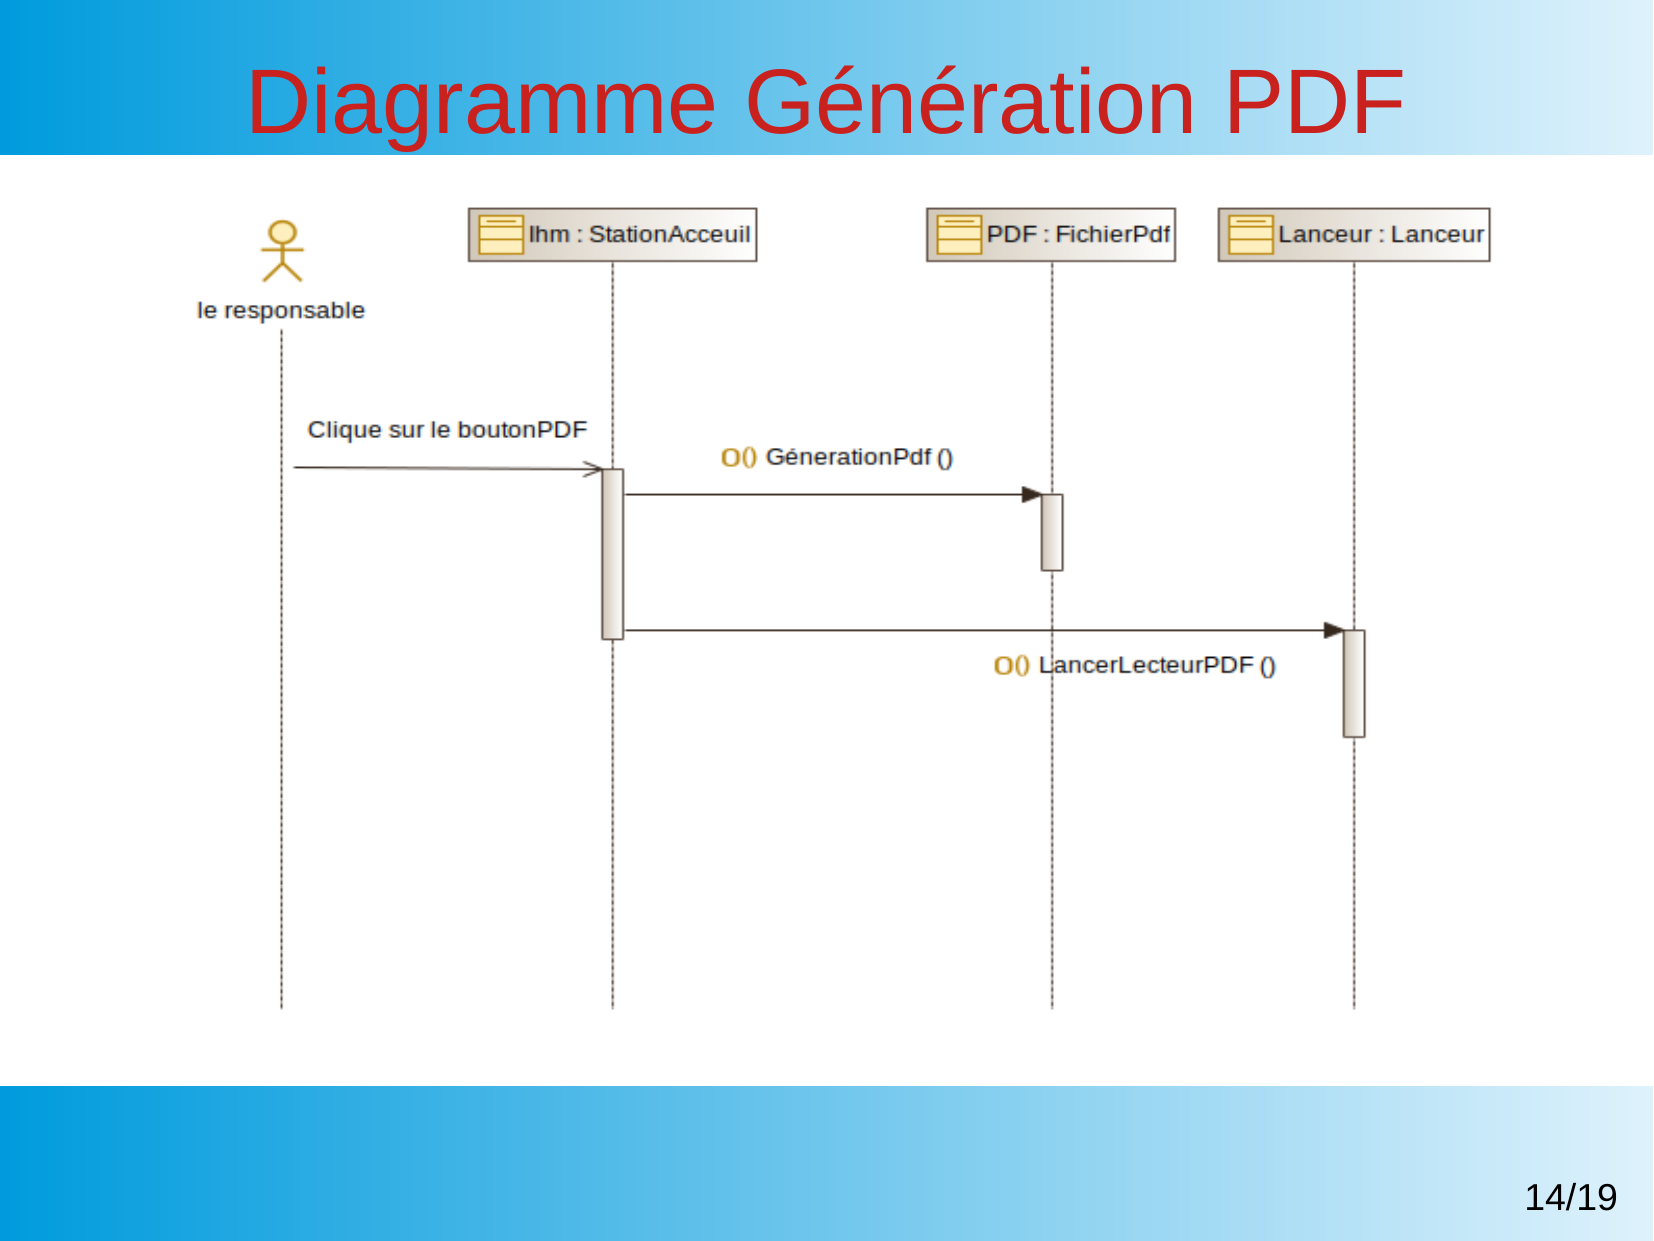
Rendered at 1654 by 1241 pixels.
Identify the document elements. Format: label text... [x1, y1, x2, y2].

picture [129, 190, 1512, 1028]
title Diagramme Génération PDF [82, 49, 1571, 155]
text_box <numéro>/19 [1509, 1169, 1654, 1240]
